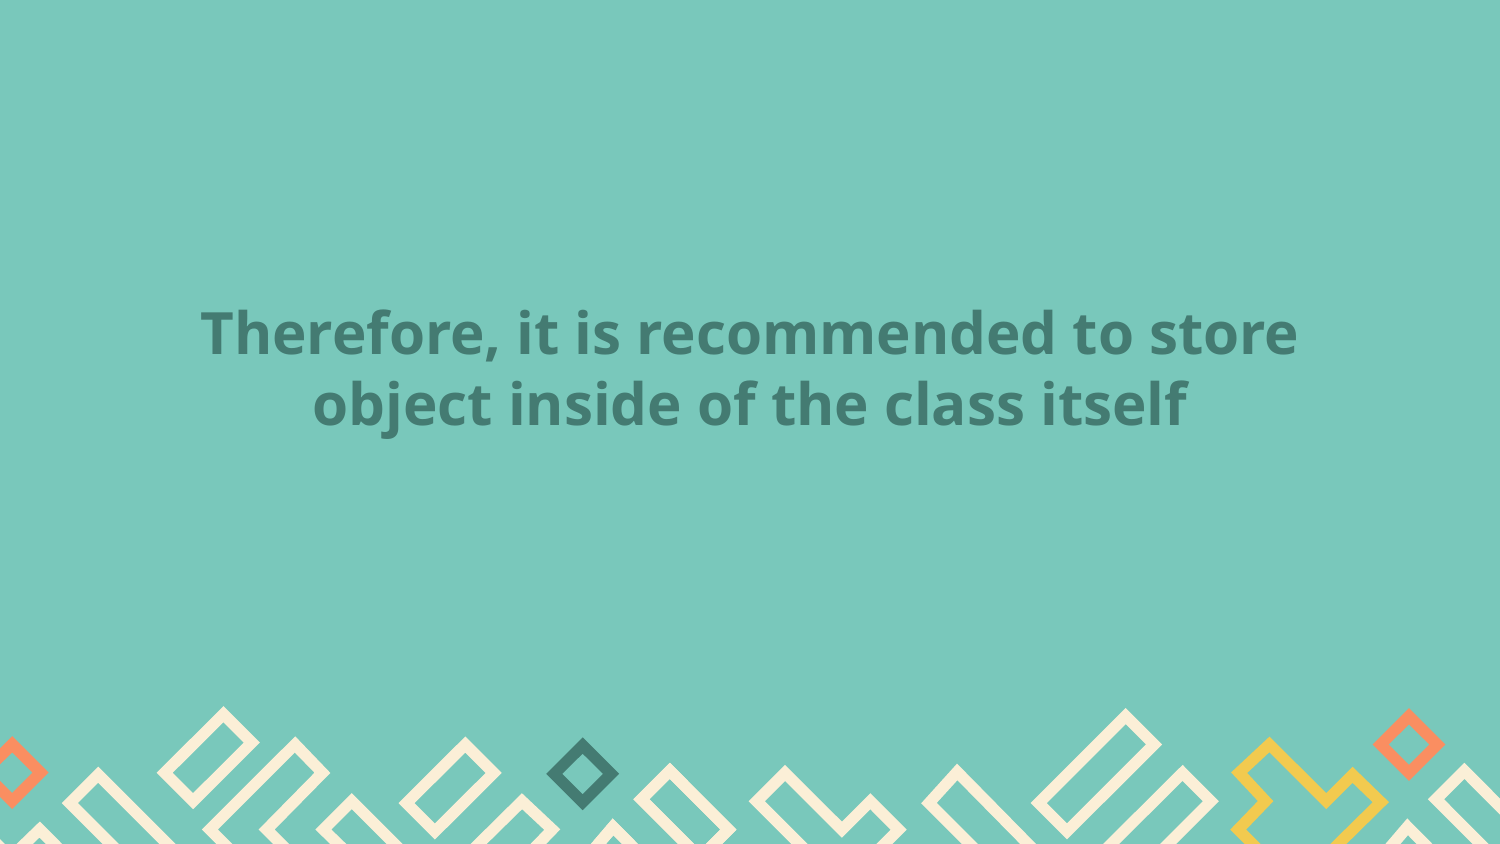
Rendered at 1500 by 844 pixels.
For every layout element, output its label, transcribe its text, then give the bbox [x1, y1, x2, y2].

title Therefore, it is recommended to store object inside of the class itself [98, 357, 1402, 452]
